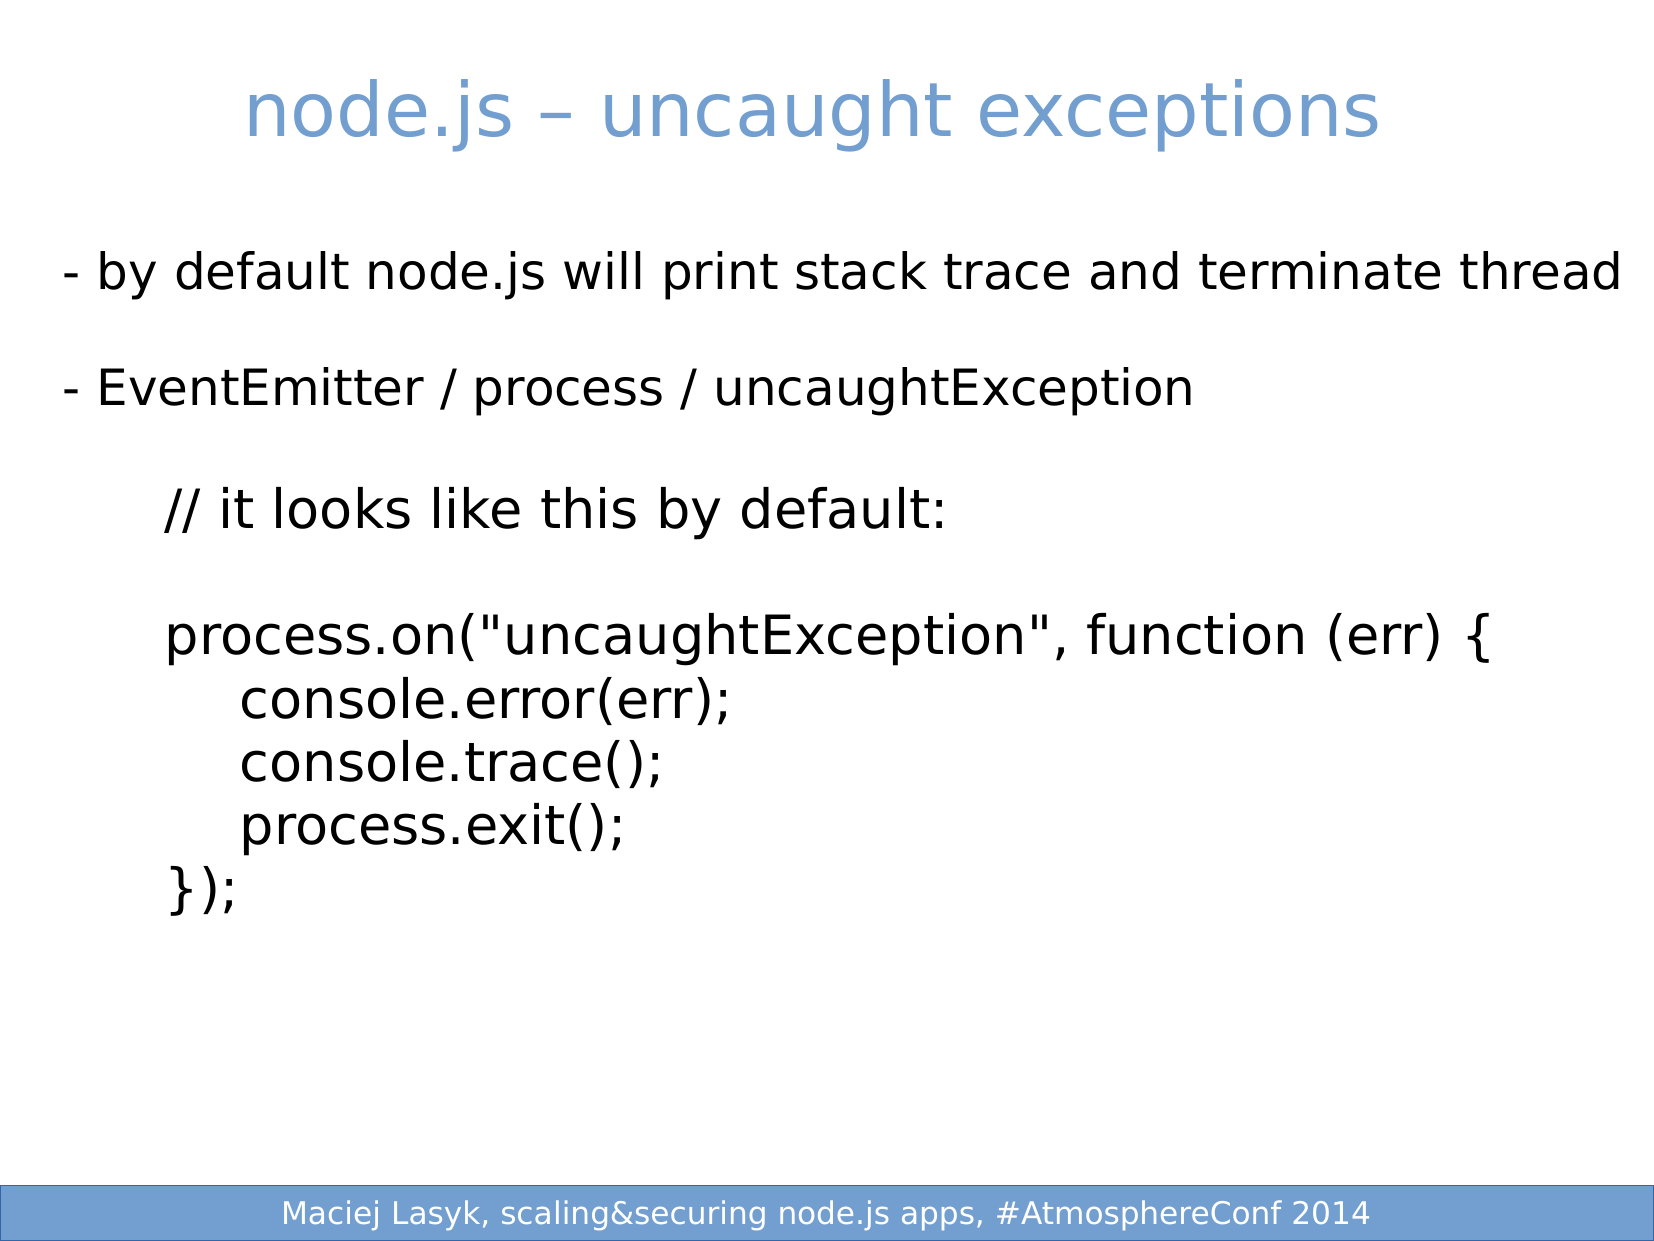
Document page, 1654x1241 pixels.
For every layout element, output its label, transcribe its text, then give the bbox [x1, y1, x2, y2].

text_box - by default node.js will print stack trace and terminate thread - EventEmitter / process / uncaughtException [48, 177, 1640, 367]
text_box // it looks like this by default: process.on("uncaughtException", function (err) { console.error(err); console.trace(); process.exit(); }); [150, 471, 1546, 928]
text_box [0, 1185, 1654, 1241]
text_box Maciej Lasyk, scaling&securing node.js apps, #AtmosphereConf 2014 [266, 1188, 1388, 1240]
text_box node.js – uncaught exceptions [228, 60, 1398, 163]
